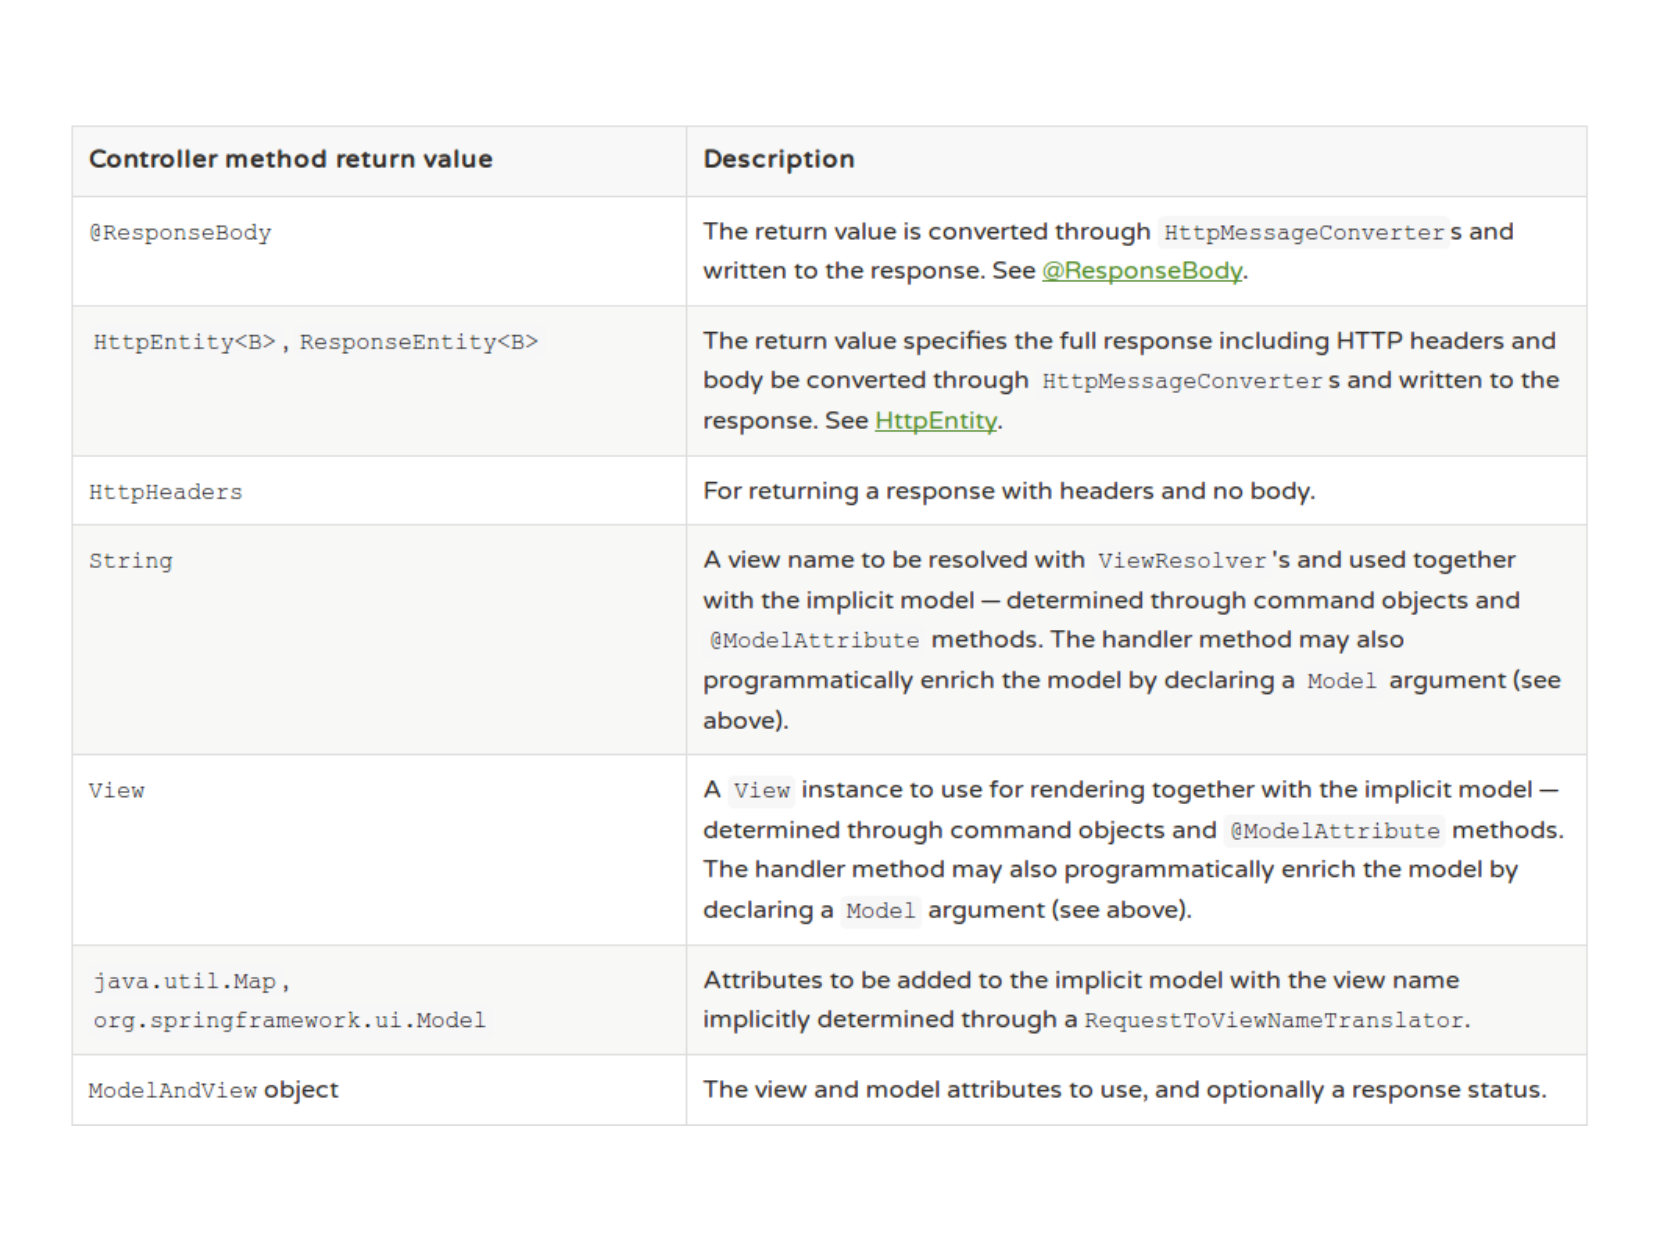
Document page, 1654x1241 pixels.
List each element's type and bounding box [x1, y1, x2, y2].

picture [67, 121, 1599, 1126]
